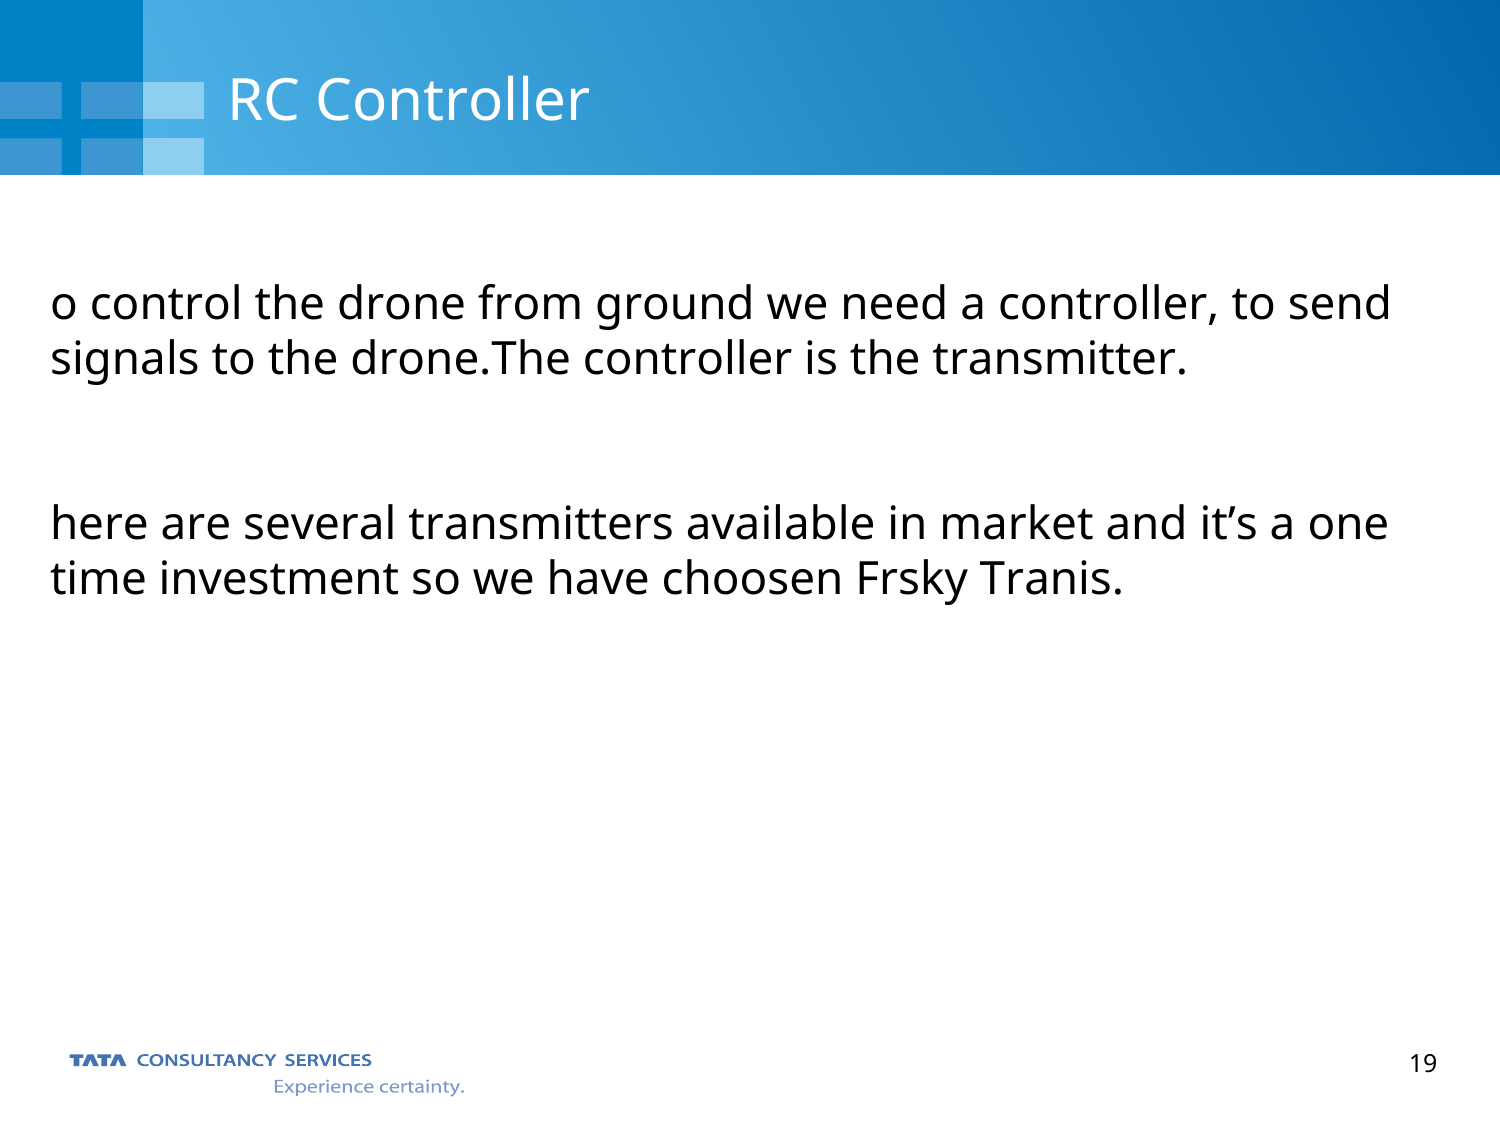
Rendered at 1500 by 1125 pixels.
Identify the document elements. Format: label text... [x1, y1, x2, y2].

text_box RC Controller [212, 54, 1448, 132]
text_box To control the drone from ground we need a controller, to send signals to the drone.The controller is the transmitter. There are several transmitters available in market and it’s a one time investment so we have choosen Frsky Tranis. [35, 210, 1465, 777]
